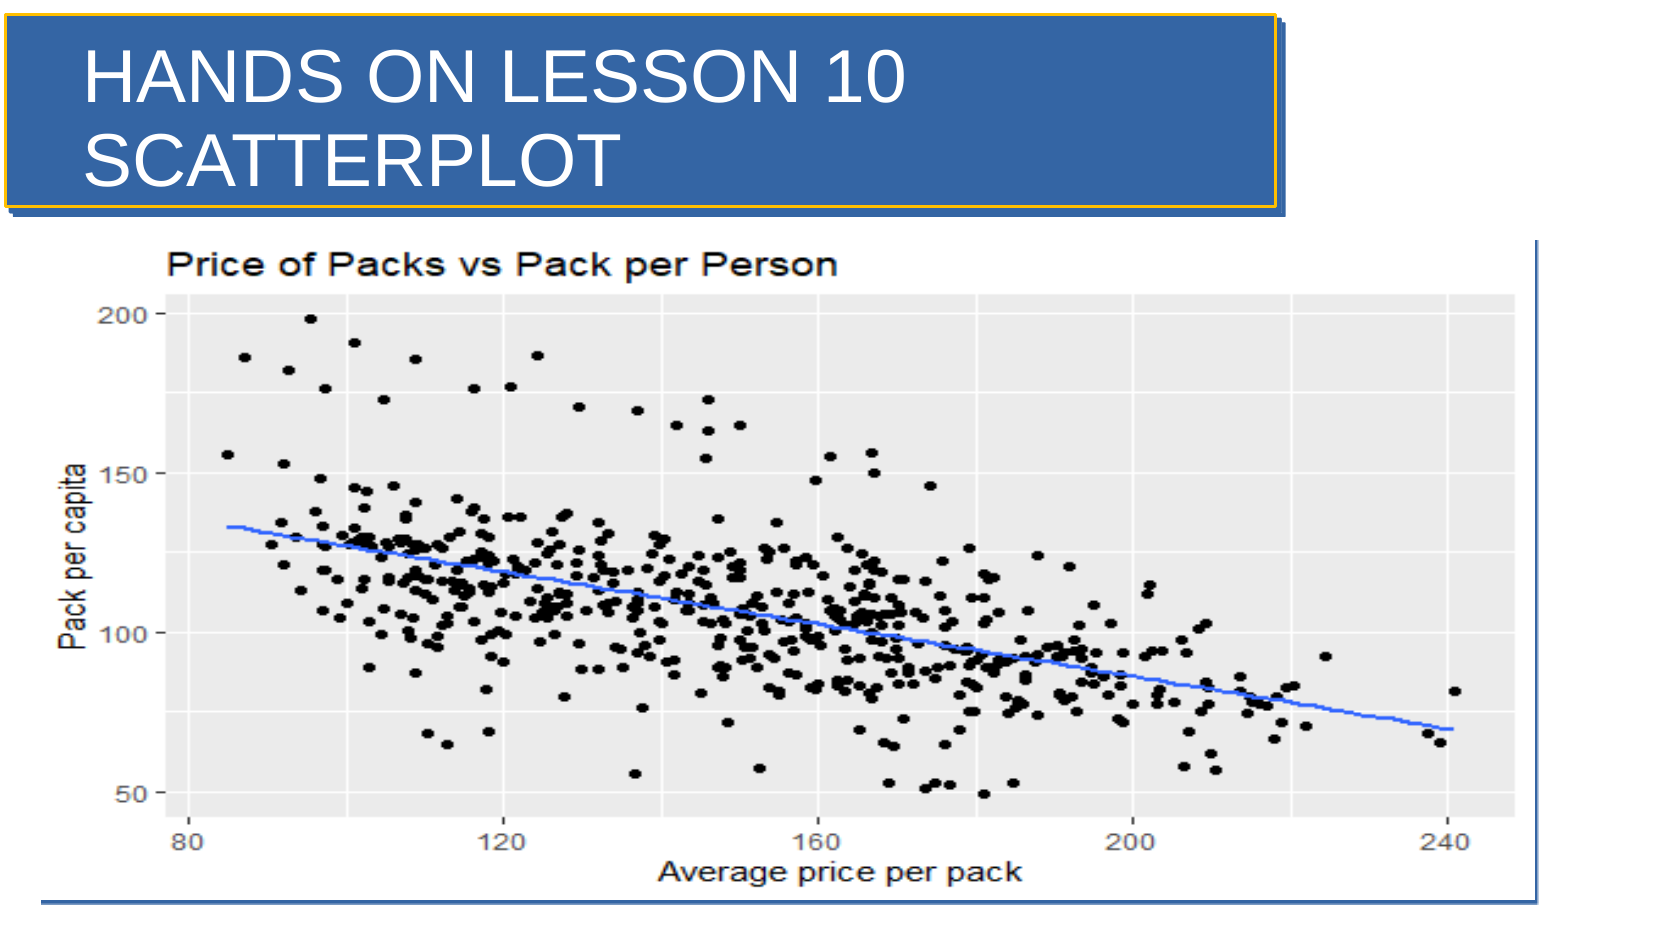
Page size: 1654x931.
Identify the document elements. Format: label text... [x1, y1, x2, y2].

picture [37, 236, 1535, 901]
title HANDS ON LESSON 10 SCATTERPLOT [82, 34, 1235, 203]
